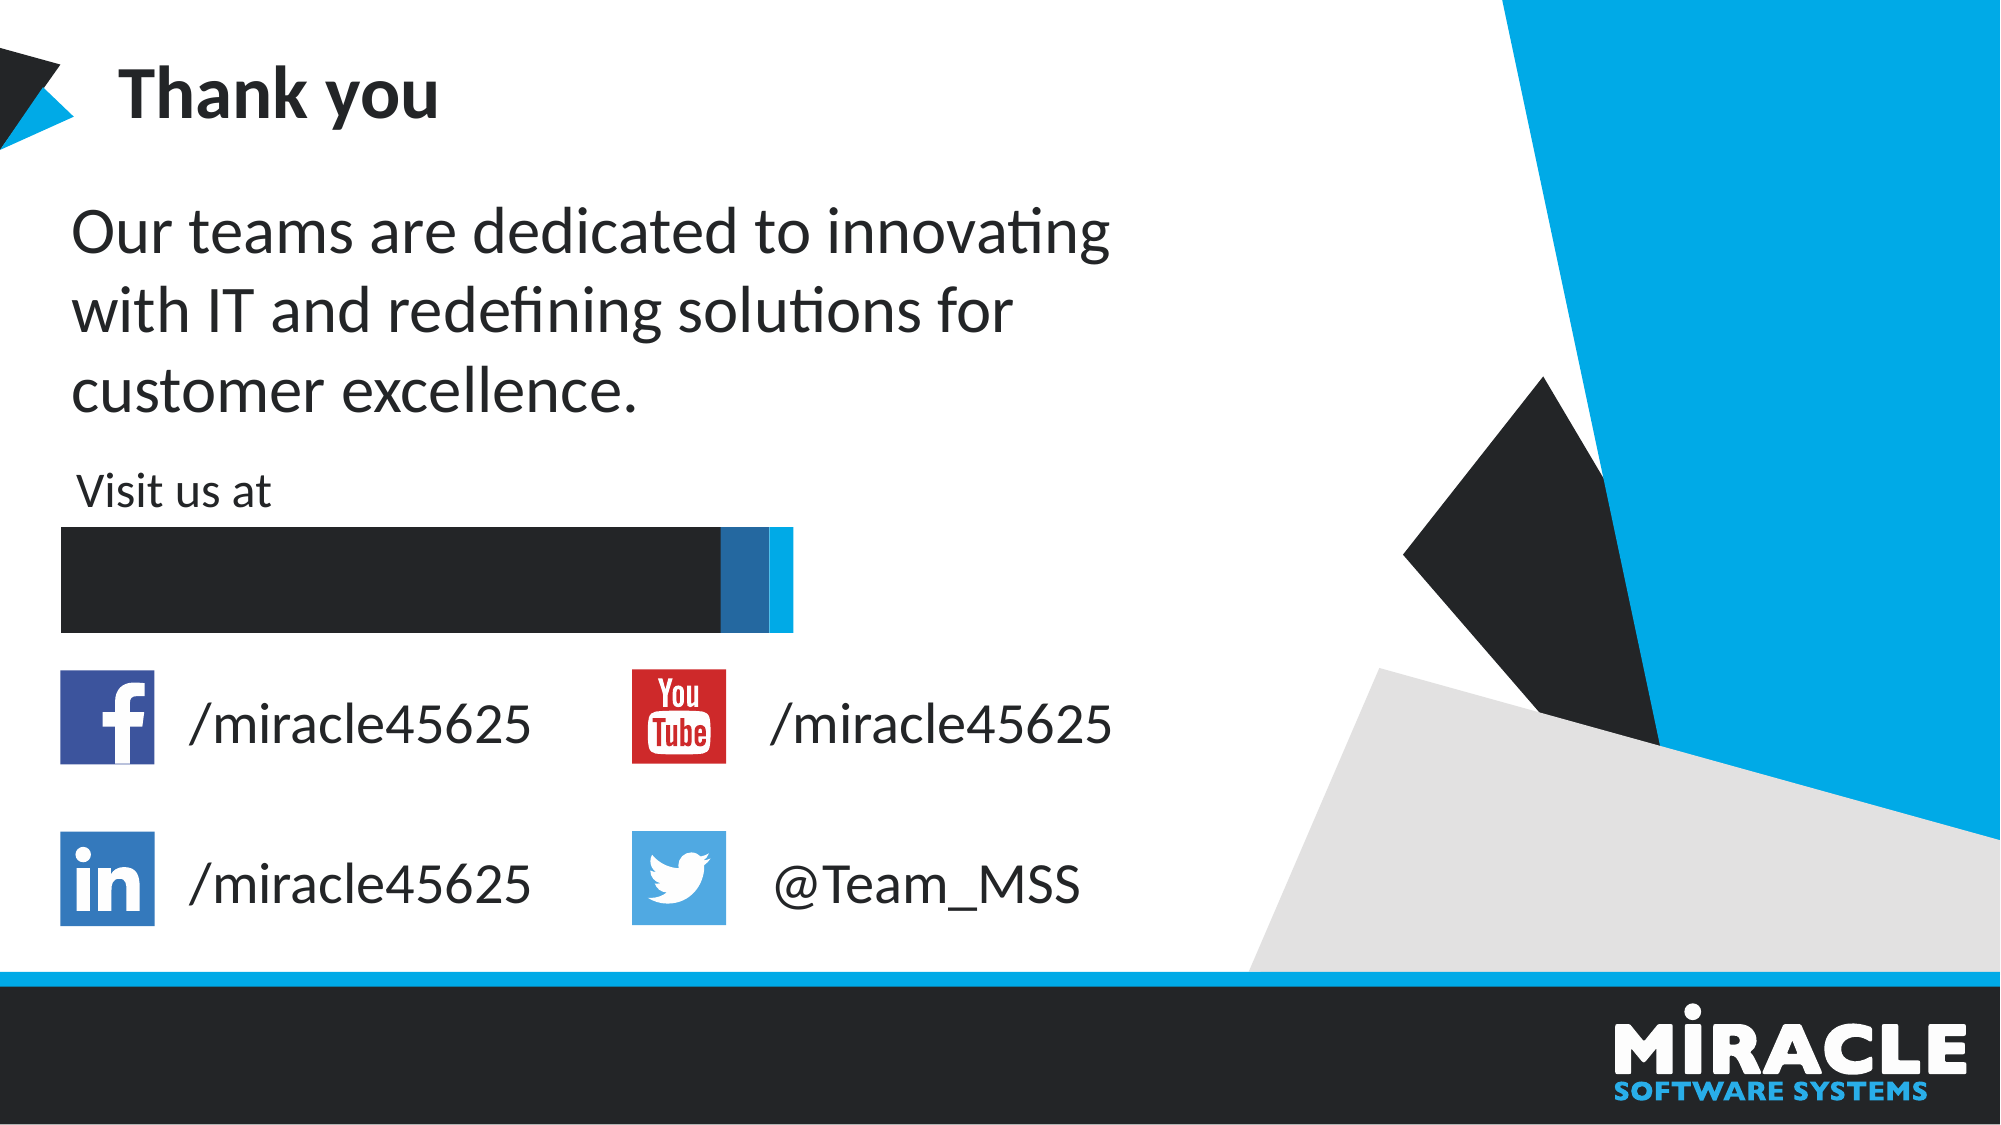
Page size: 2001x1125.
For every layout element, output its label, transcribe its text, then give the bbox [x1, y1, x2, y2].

text_box Our teams are dedicated to innovating with IT and redefining solutions for customer excellence. [56, 178, 1200, 434]
